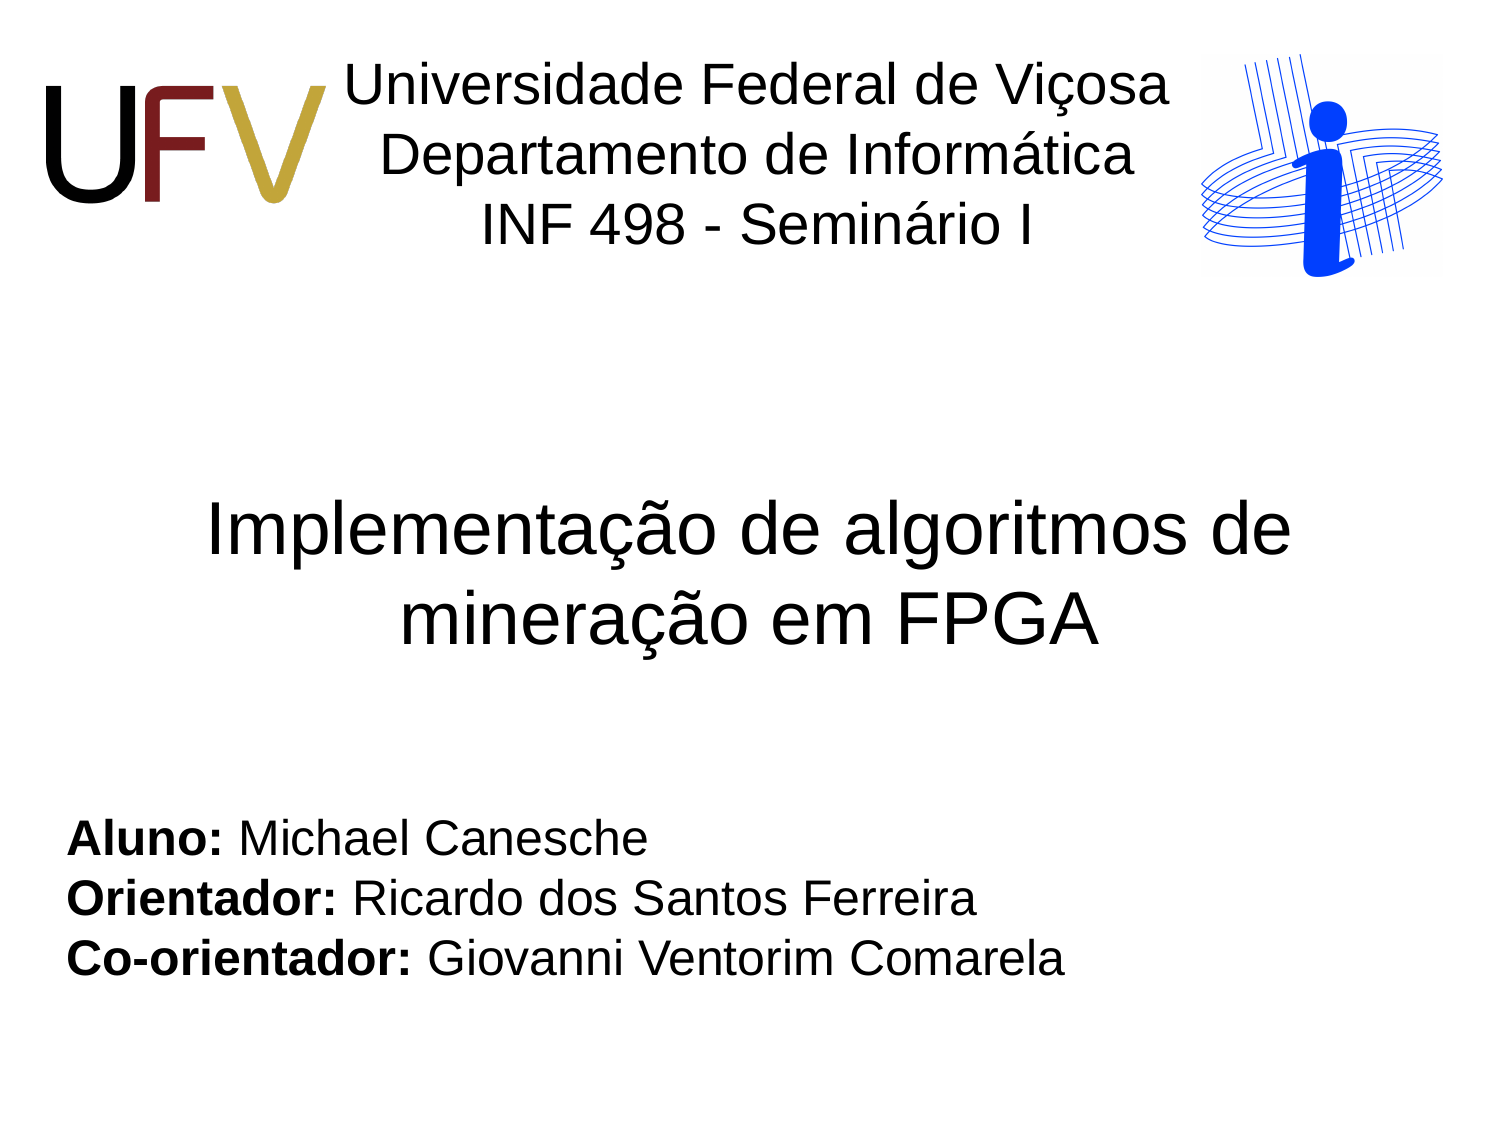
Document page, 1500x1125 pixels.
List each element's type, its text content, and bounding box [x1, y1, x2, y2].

picture [1201, 54, 1443, 277]
picture [46, 39, 326, 250]
title Implementação de algoritmos de mineração em FPGA [51, 453, 1449, 675]
subtitle Aluno: Michael Canesche Orientador: Ricardo dos Santos Ferreira Co-orientador: Giovanni Ventorim Comarela [51, 790, 1449, 1013]
text_box Universidade Federal de Viçosa Departamento de Informática INF 498 - Seminário I [163, 30, 1352, 289]
